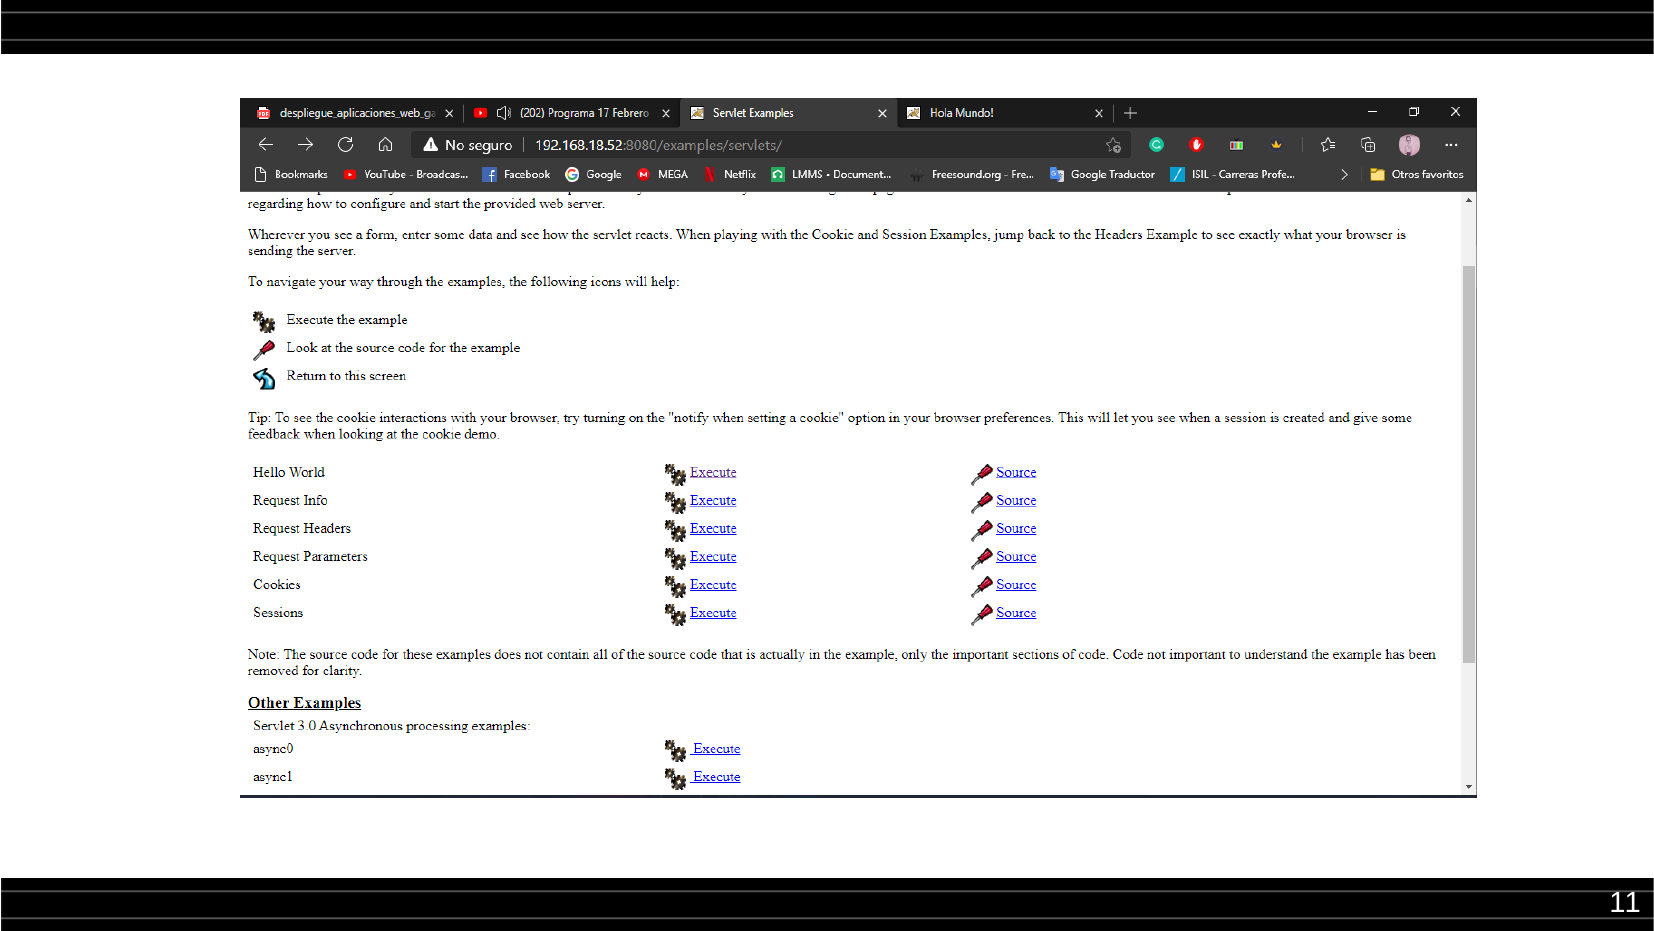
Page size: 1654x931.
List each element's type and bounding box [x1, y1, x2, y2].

picture [240, 98, 1477, 798]
picture [1, 0, 1654, 54]
picture [1, 878, 1654, 931]
